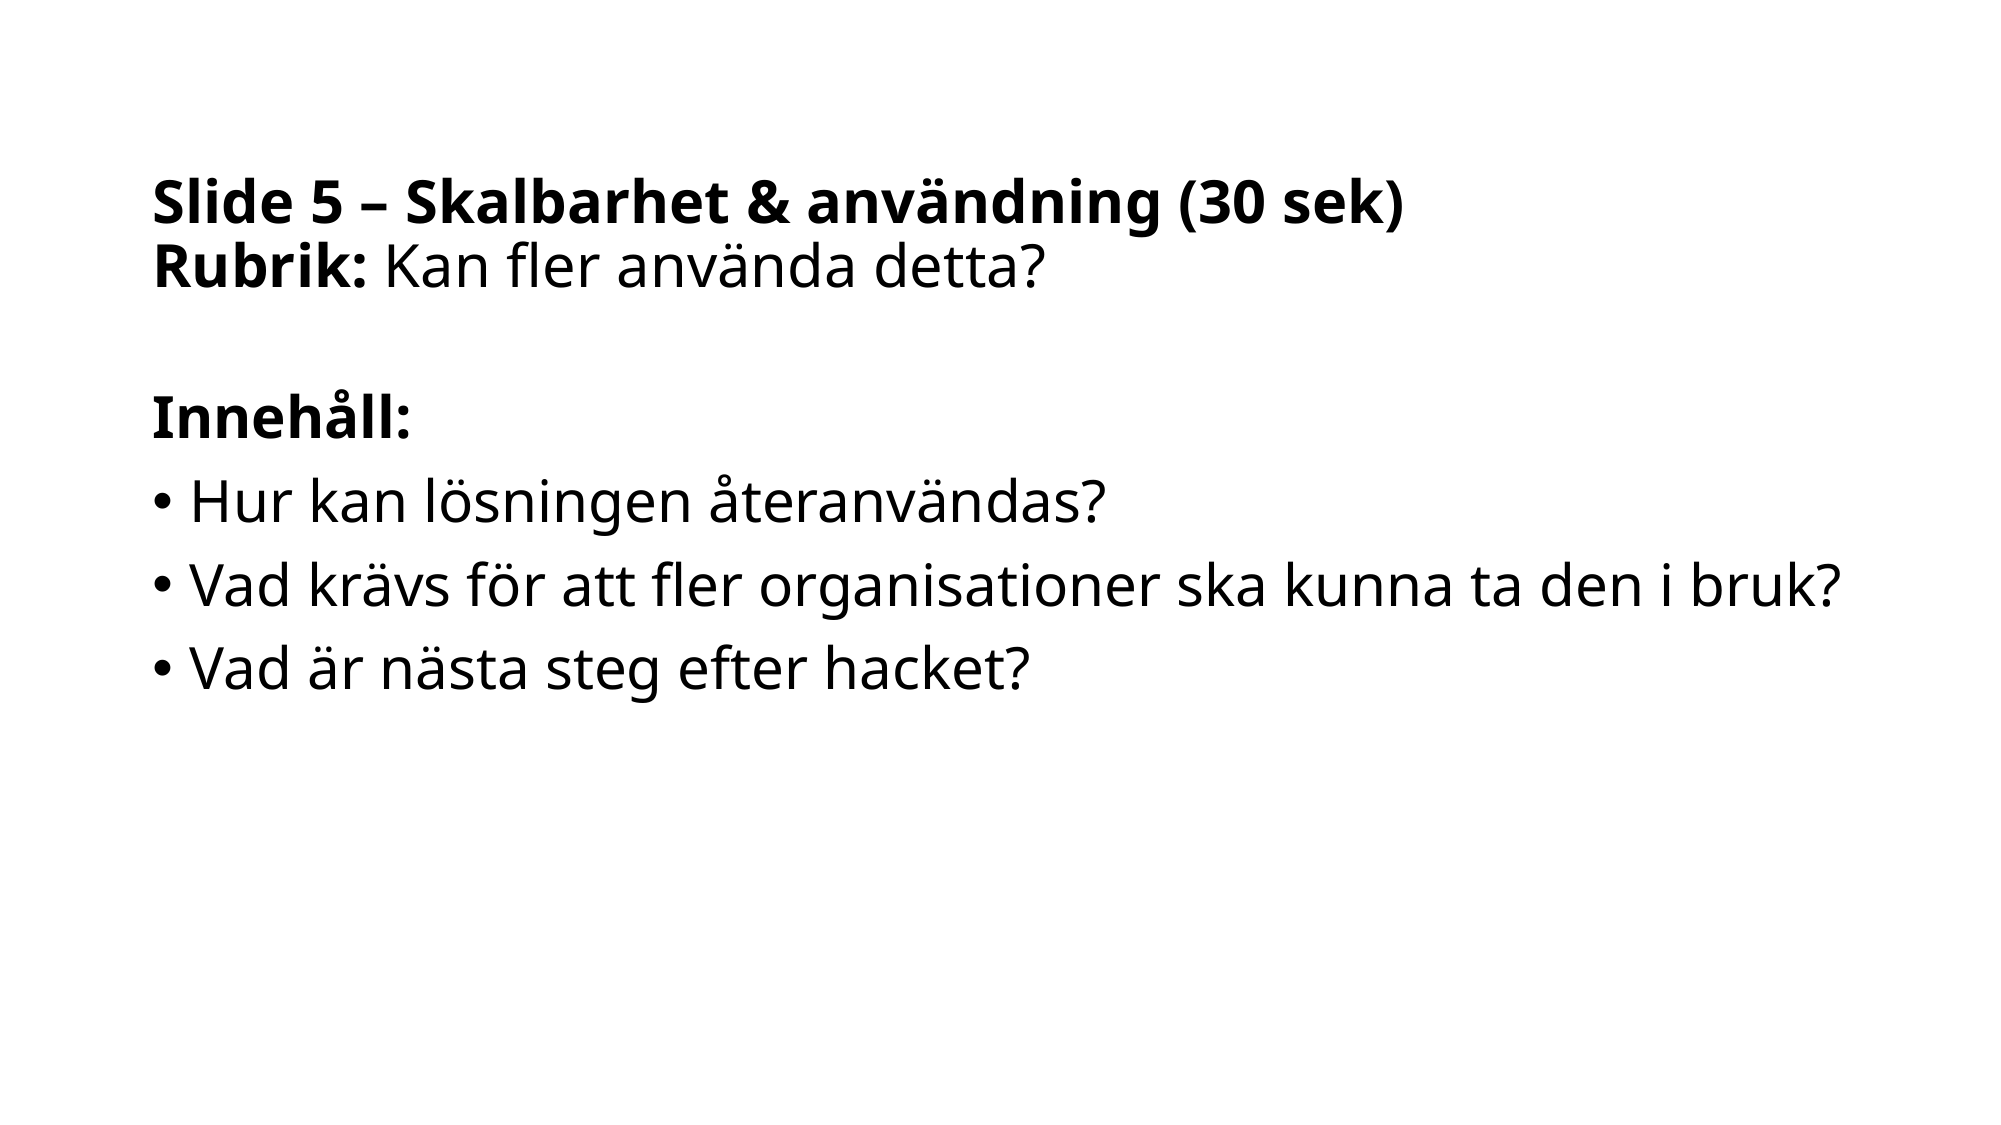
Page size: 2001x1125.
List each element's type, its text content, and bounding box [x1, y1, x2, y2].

title Slide 5 – Skalbarhet & användning (30 sek) Rubrik: Kan fler använda detta? [137, 163, 1863, 381]
list Innehåll: Hur kan lösningen återanvändas? Vad krävs för att fler organisationer ska kunna ta den i bruk? Vad är nästa steg efter hacket? [137, 381, 1863, 1014]
